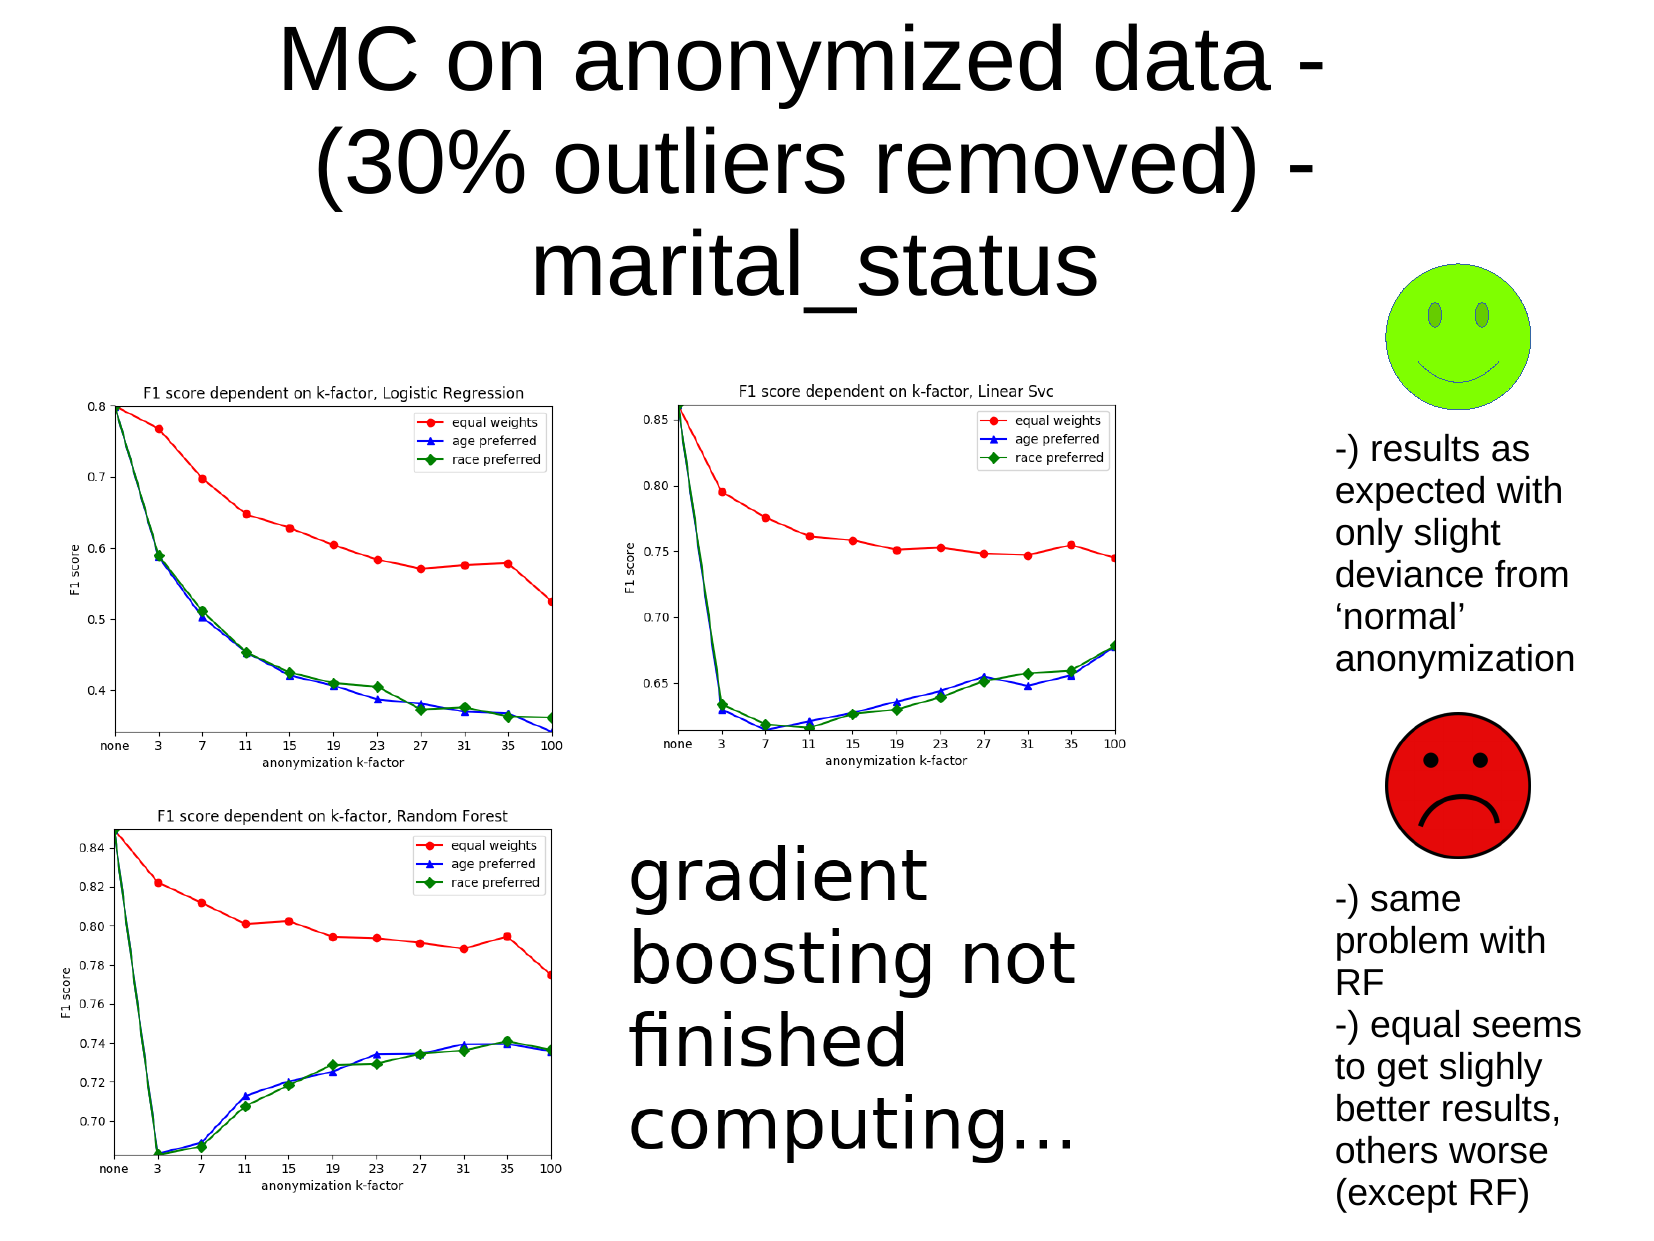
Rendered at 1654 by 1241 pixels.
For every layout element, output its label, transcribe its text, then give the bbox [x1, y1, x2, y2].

picture [1385, 726, 1531, 859]
text_box [1385, 263, 1531, 410]
text_box -) results as expected with only slight deviance from ‘normal’ anonymization [1320, 419, 1606, 726]
picture [43, 354, 1171, 1201]
text_box -) same problem with RF -) equal seems to get slighly better results, others worse (except RF) [1320, 870, 1606, 1218]
title MC on anonymized data - (30% outliers removed) - marital_status [71, 8, 1561, 316]
